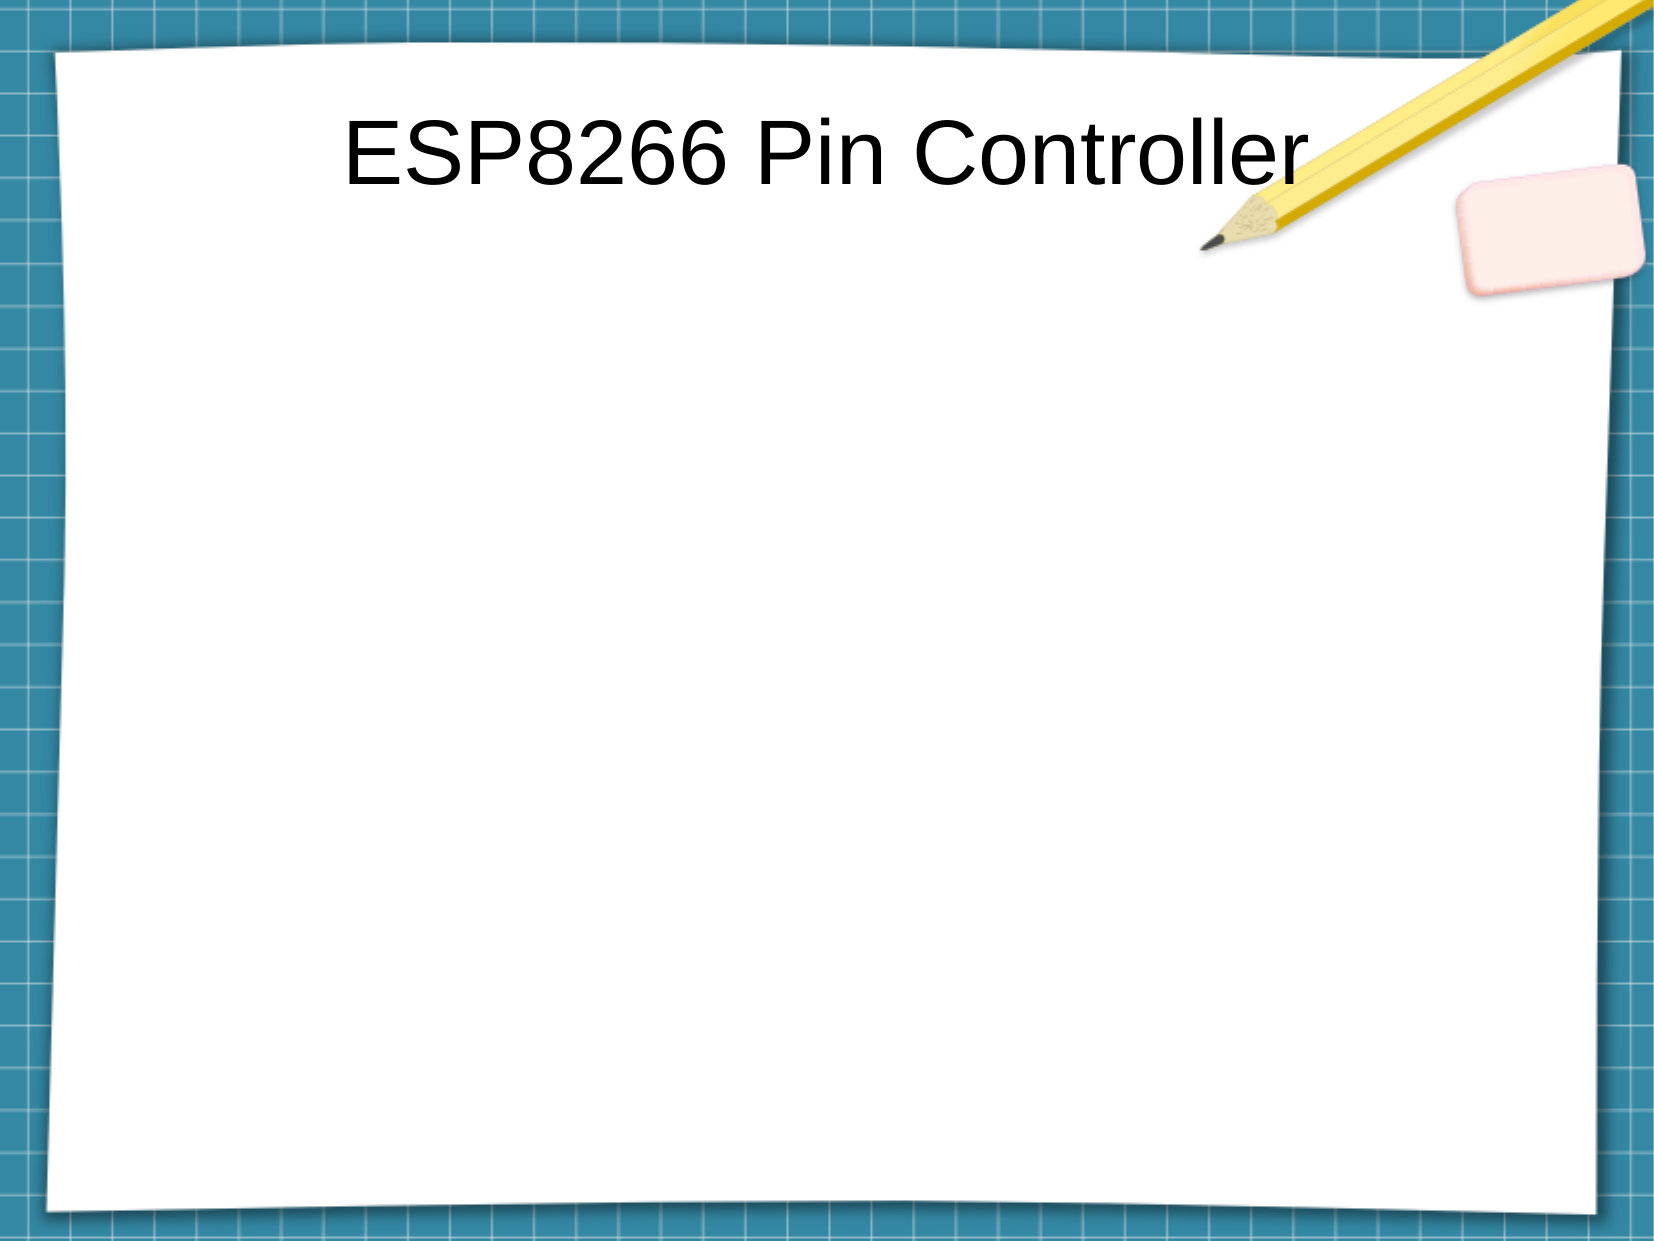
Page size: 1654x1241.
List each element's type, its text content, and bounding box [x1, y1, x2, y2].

title ESP8266 Pin Controller [82, 49, 1571, 257]
picture [0, 0, 1654, 1241]
